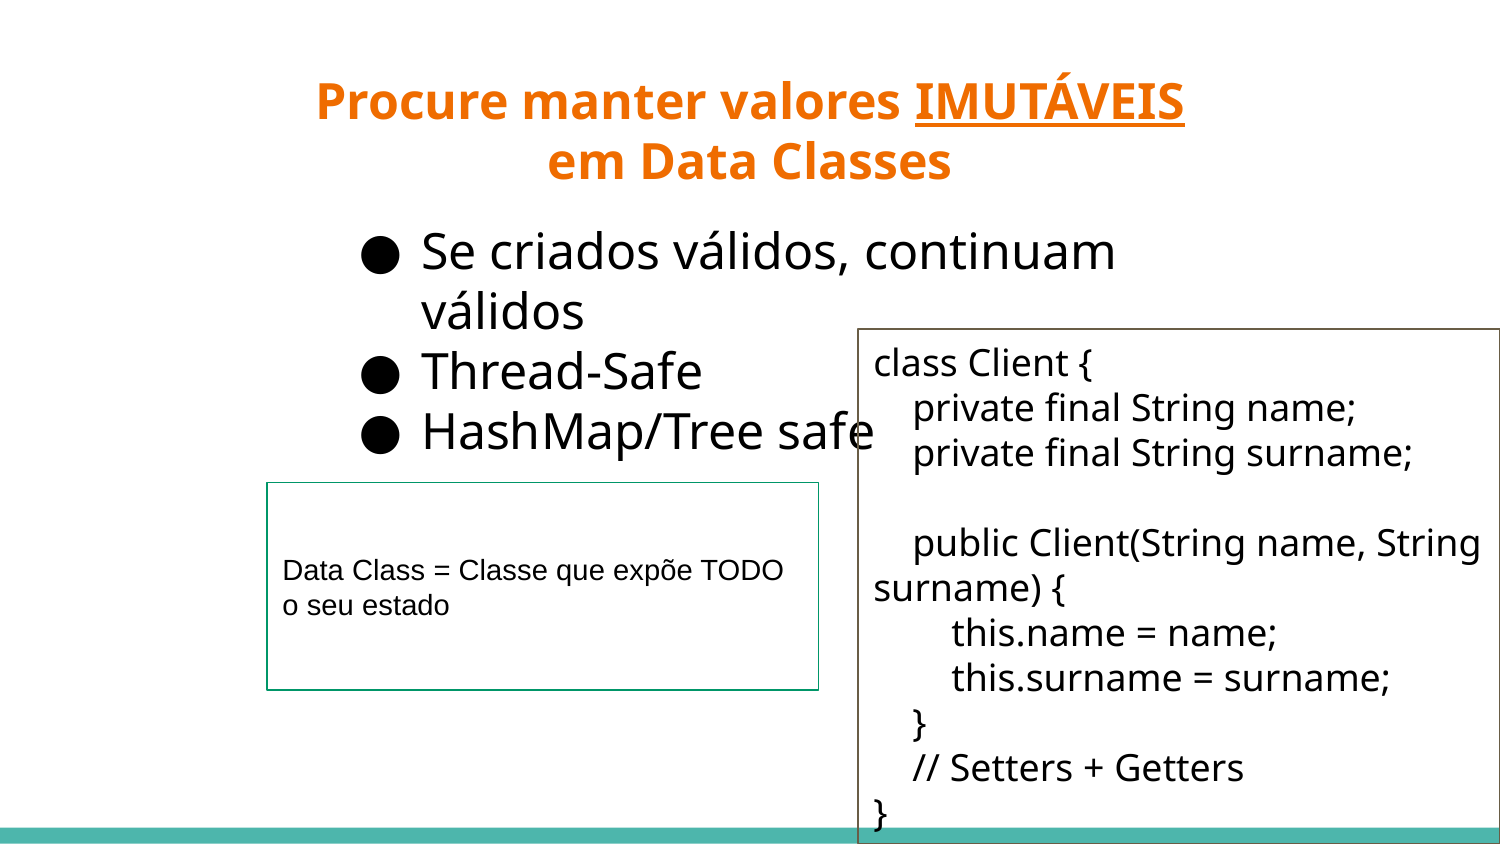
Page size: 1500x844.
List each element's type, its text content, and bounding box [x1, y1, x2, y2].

text_box Data Class = Classe que expõe TODO o seu estado [267, 482, 819, 691]
text_box Procure manter valores IMUTÁVEIS em Data Classes Se criados válidos, continuam válidos Thread-Safe HashMap/Tree safe [255, 54, 1245, 385]
text_box class Client { private final String name; private final String surname; public Client(String name, String surname) { this.name = name; this.surname = surname; } // Setters + Getters } [858, 329, 1500, 844]
